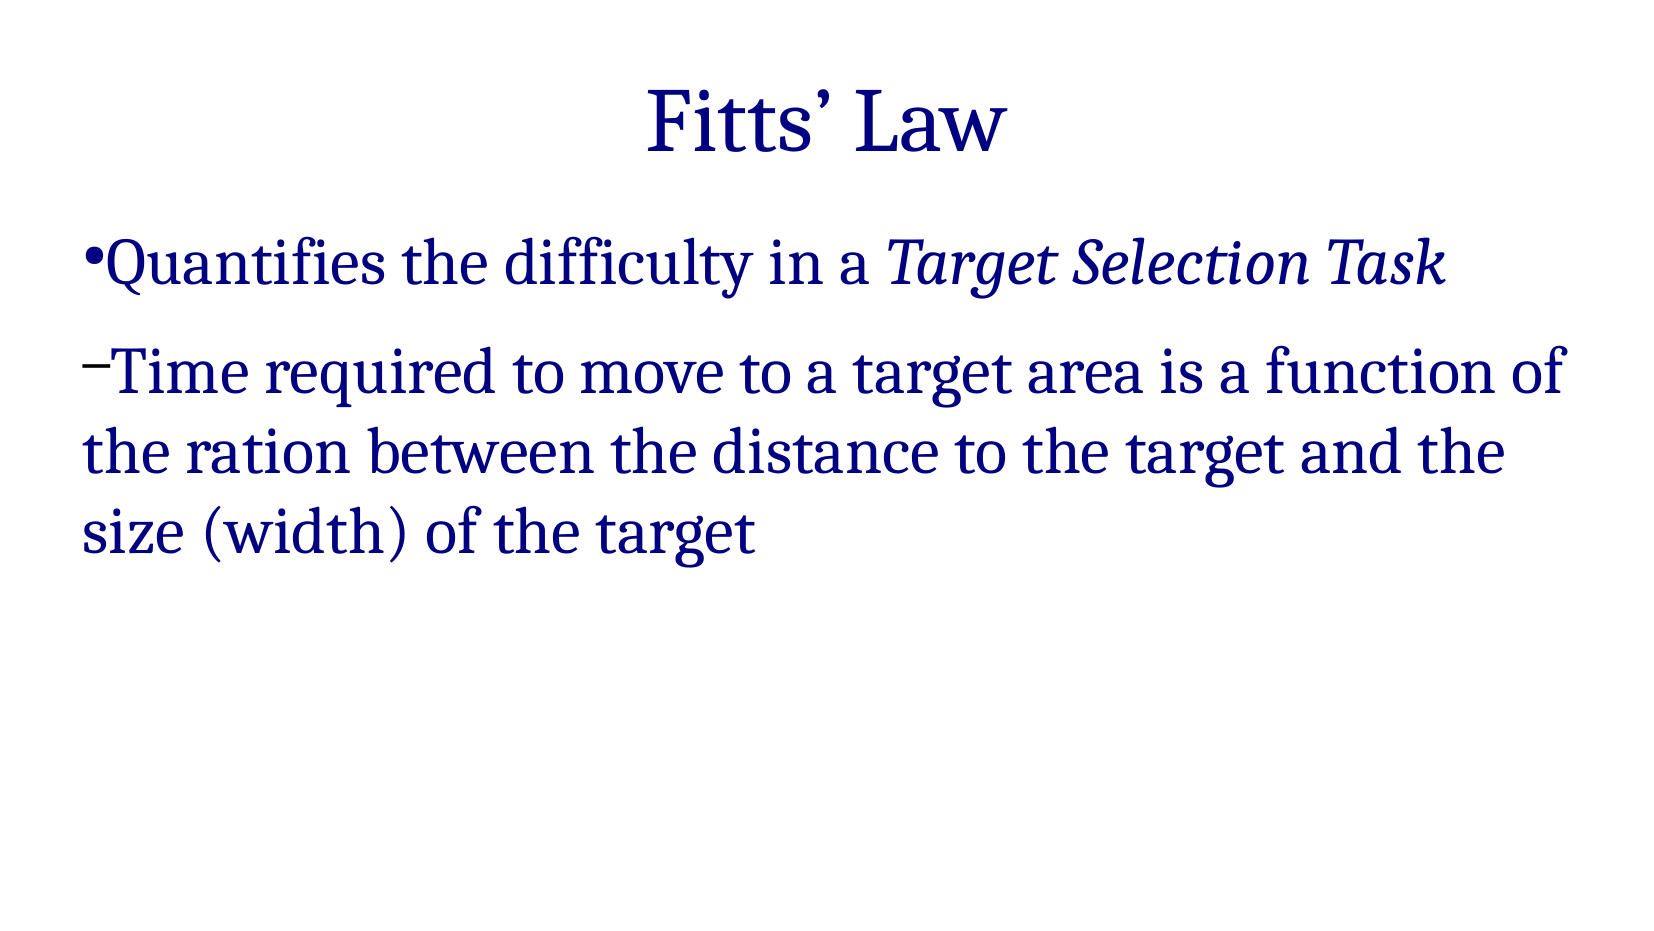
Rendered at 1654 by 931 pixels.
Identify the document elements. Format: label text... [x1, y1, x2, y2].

title Fitts’ Law [82, 37, 1571, 193]
list Quantifies the difficulty in a Target Selection Task Time required to move to a target area is a function of the ration between the distance to the target and the size (width) of the target [82, 217, 1571, 758]
